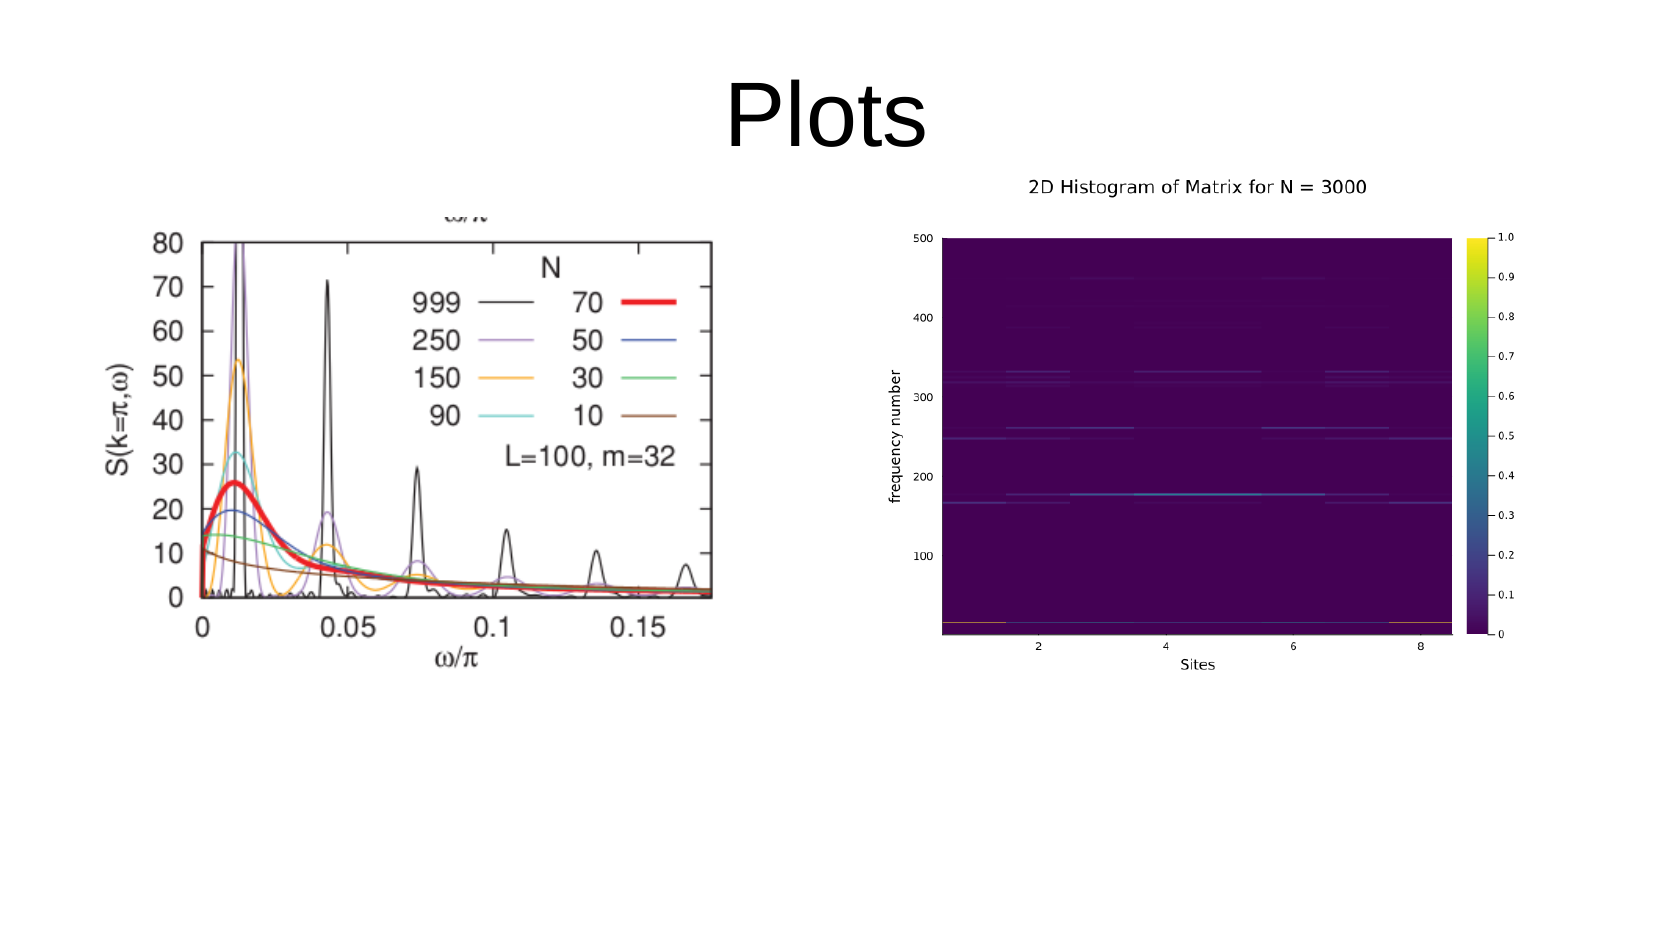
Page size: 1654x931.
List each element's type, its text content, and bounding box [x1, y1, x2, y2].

title Plots [82, 37, 1571, 193]
picture [82, 217, 724, 684]
picture [856, 177, 1565, 709]
